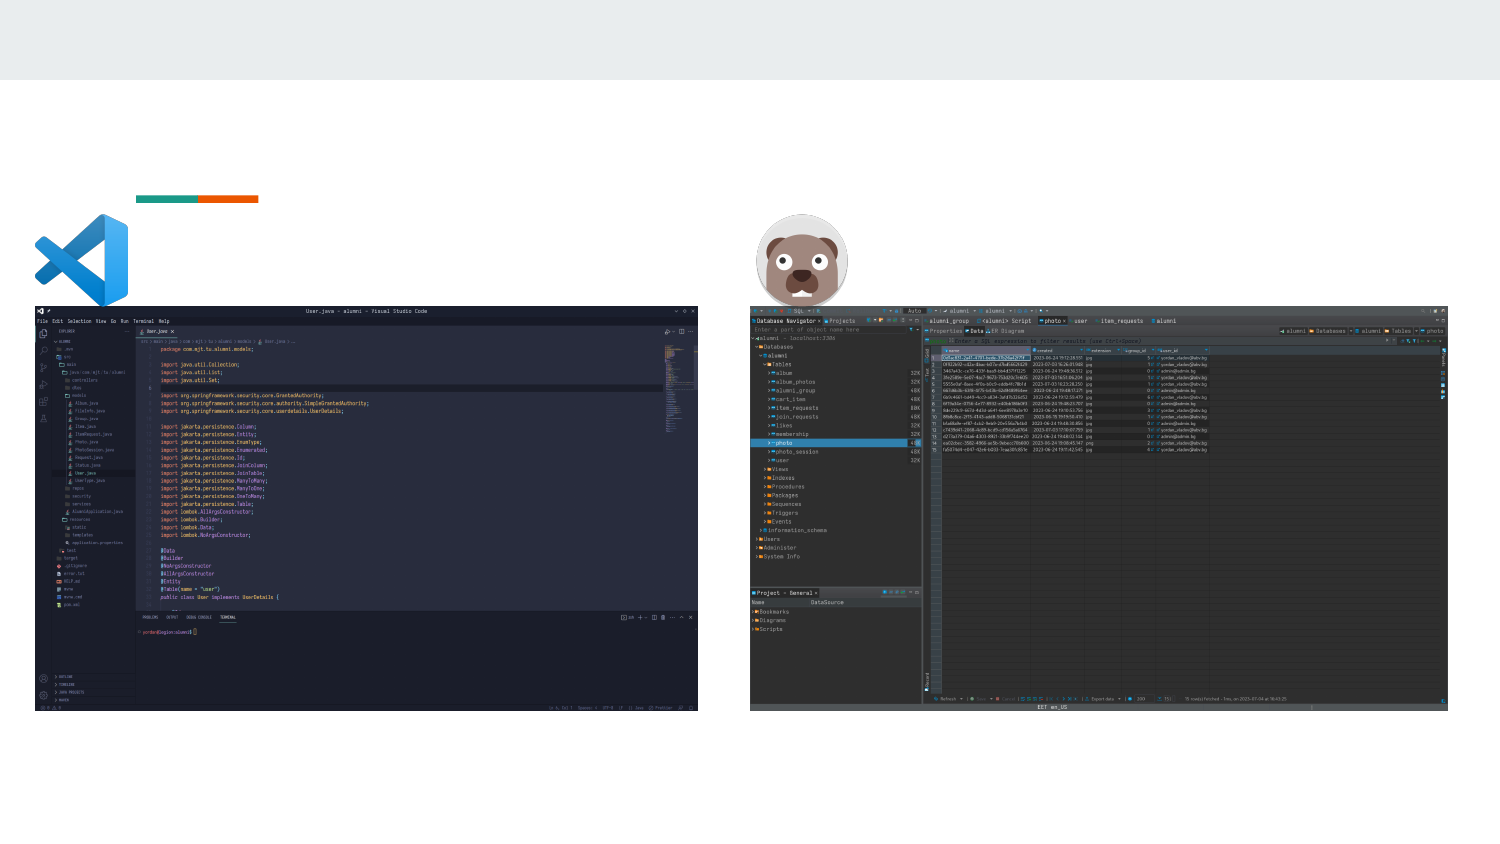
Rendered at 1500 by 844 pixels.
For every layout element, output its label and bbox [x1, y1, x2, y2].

picture [35, 214, 698, 711]
picture [750, 208, 1448, 711]
